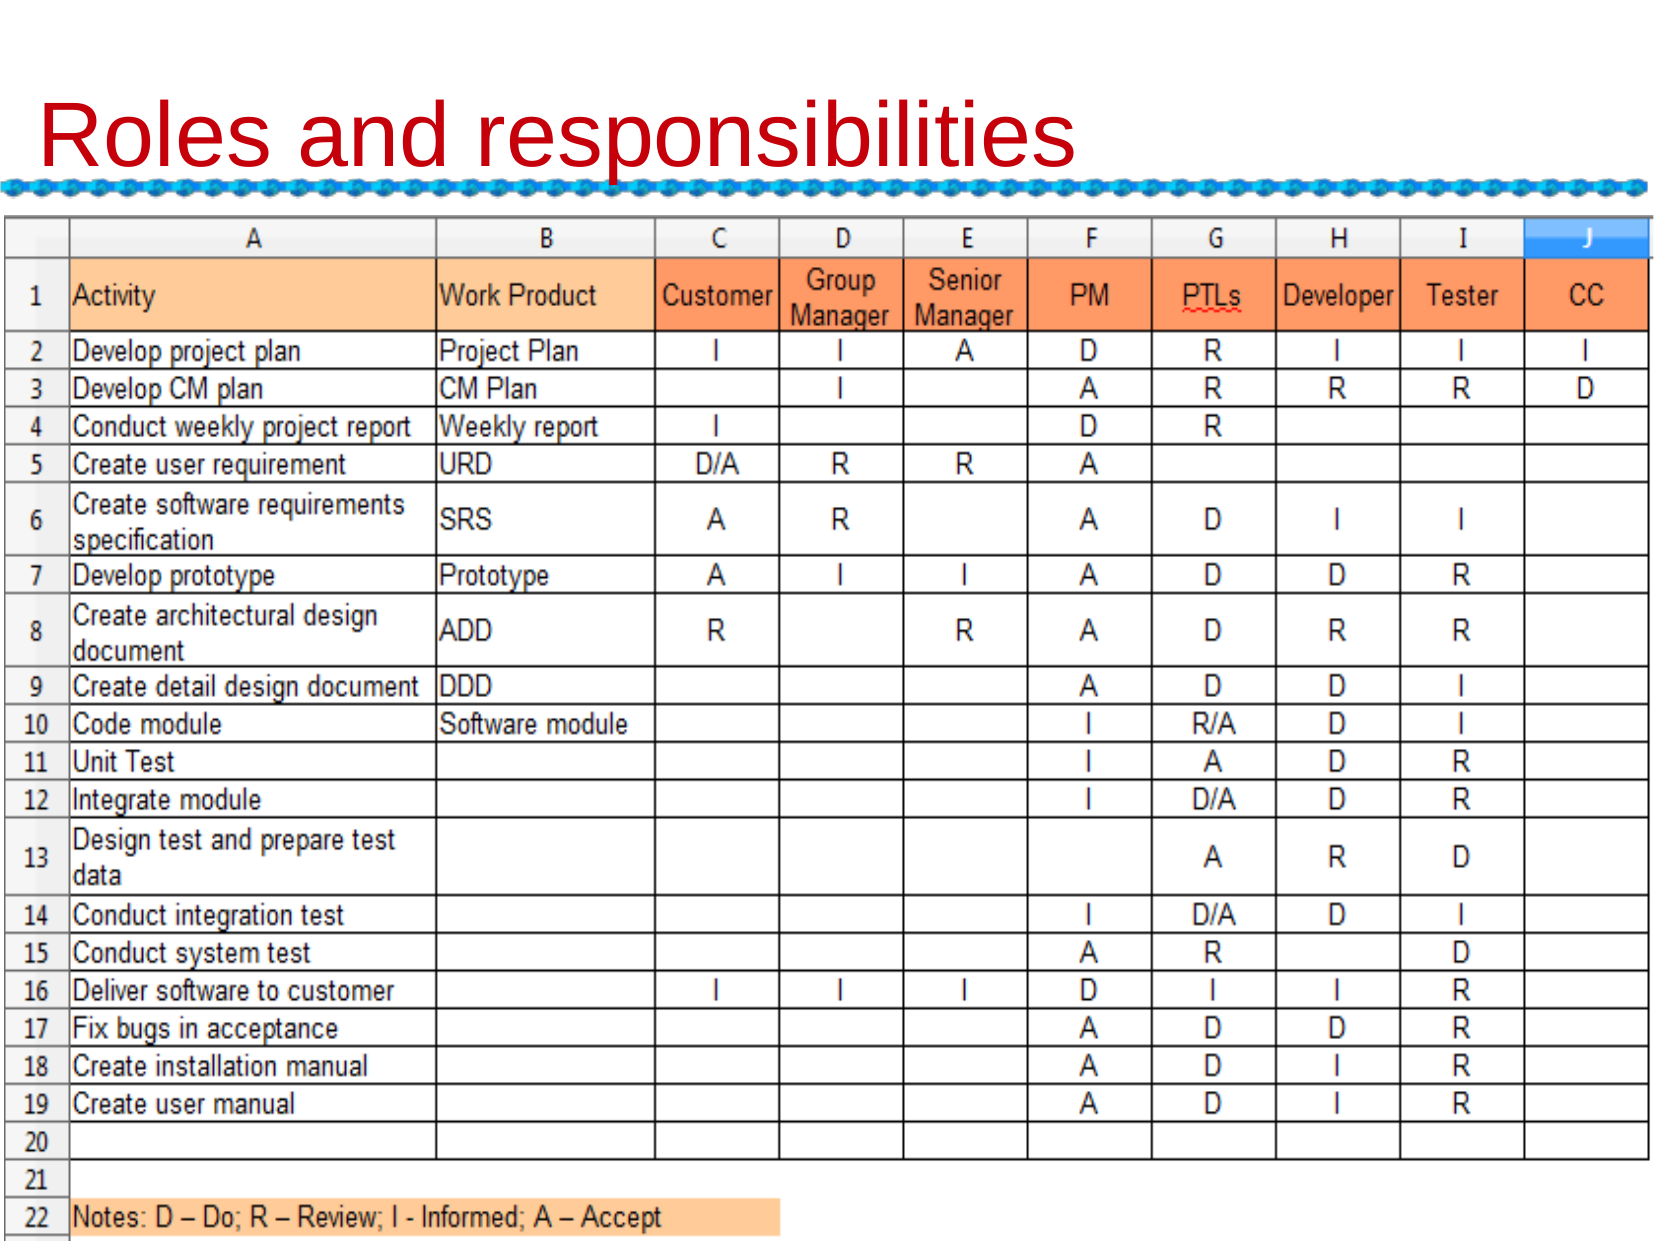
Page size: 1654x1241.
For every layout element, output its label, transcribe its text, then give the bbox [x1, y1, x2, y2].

picture [4, 215, 1654, 1241]
title Roles and responsibilities [37, 31, 1651, 215]
picture [0, 178, 37, 199]
